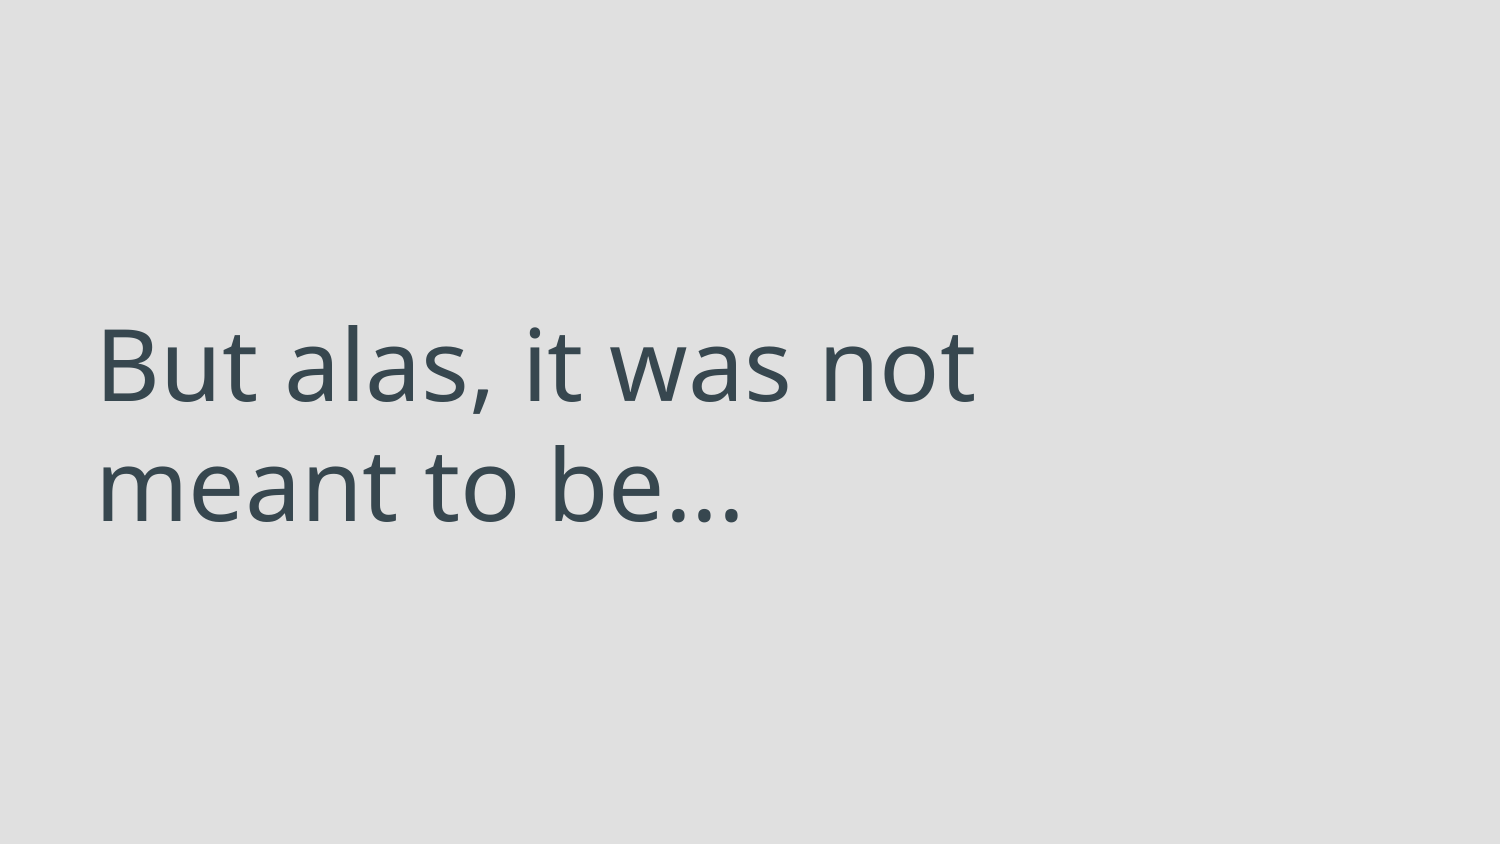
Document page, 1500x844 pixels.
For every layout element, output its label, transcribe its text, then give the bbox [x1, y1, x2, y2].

title But alas, it was not meant to be... [80, 86, 1102, 758]
